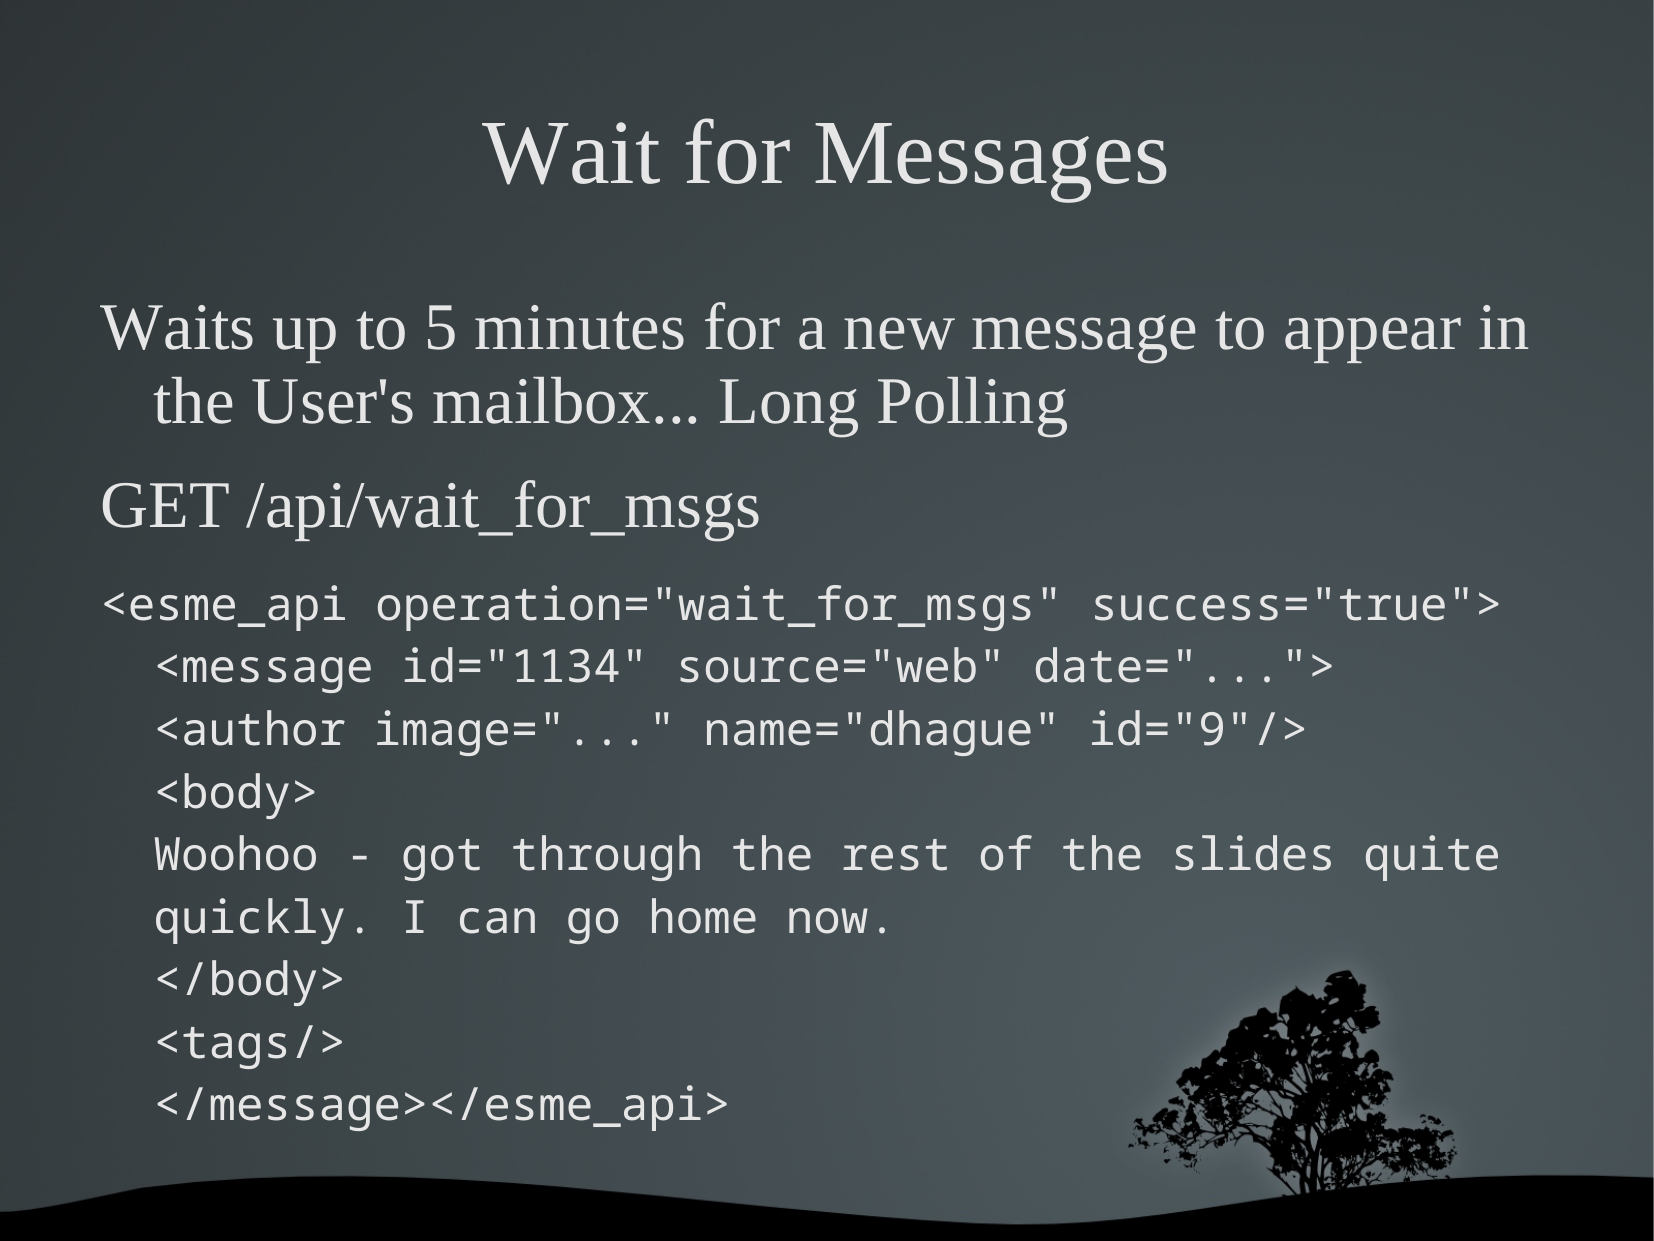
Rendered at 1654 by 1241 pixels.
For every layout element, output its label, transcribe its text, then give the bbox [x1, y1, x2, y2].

list Waits up to 5 minutes for a new message to appear in the User's mailbox... Long Polling GET /api/wait_for_msgs <esme_api operation="wait_for_msgs" success="true"> <message id="1134" source="web" date="..."> <author image="..." name="dhague" id="9"/> <body> Woohoo - got through the rest of the slides quite quickly. I can go home now. </body> <tags/> </message></esme_api> [82, 290, 1571, 1094]
picture [0, 0, 1654, 1241]
title Wait for Messages [82, 56, 1571, 250]
